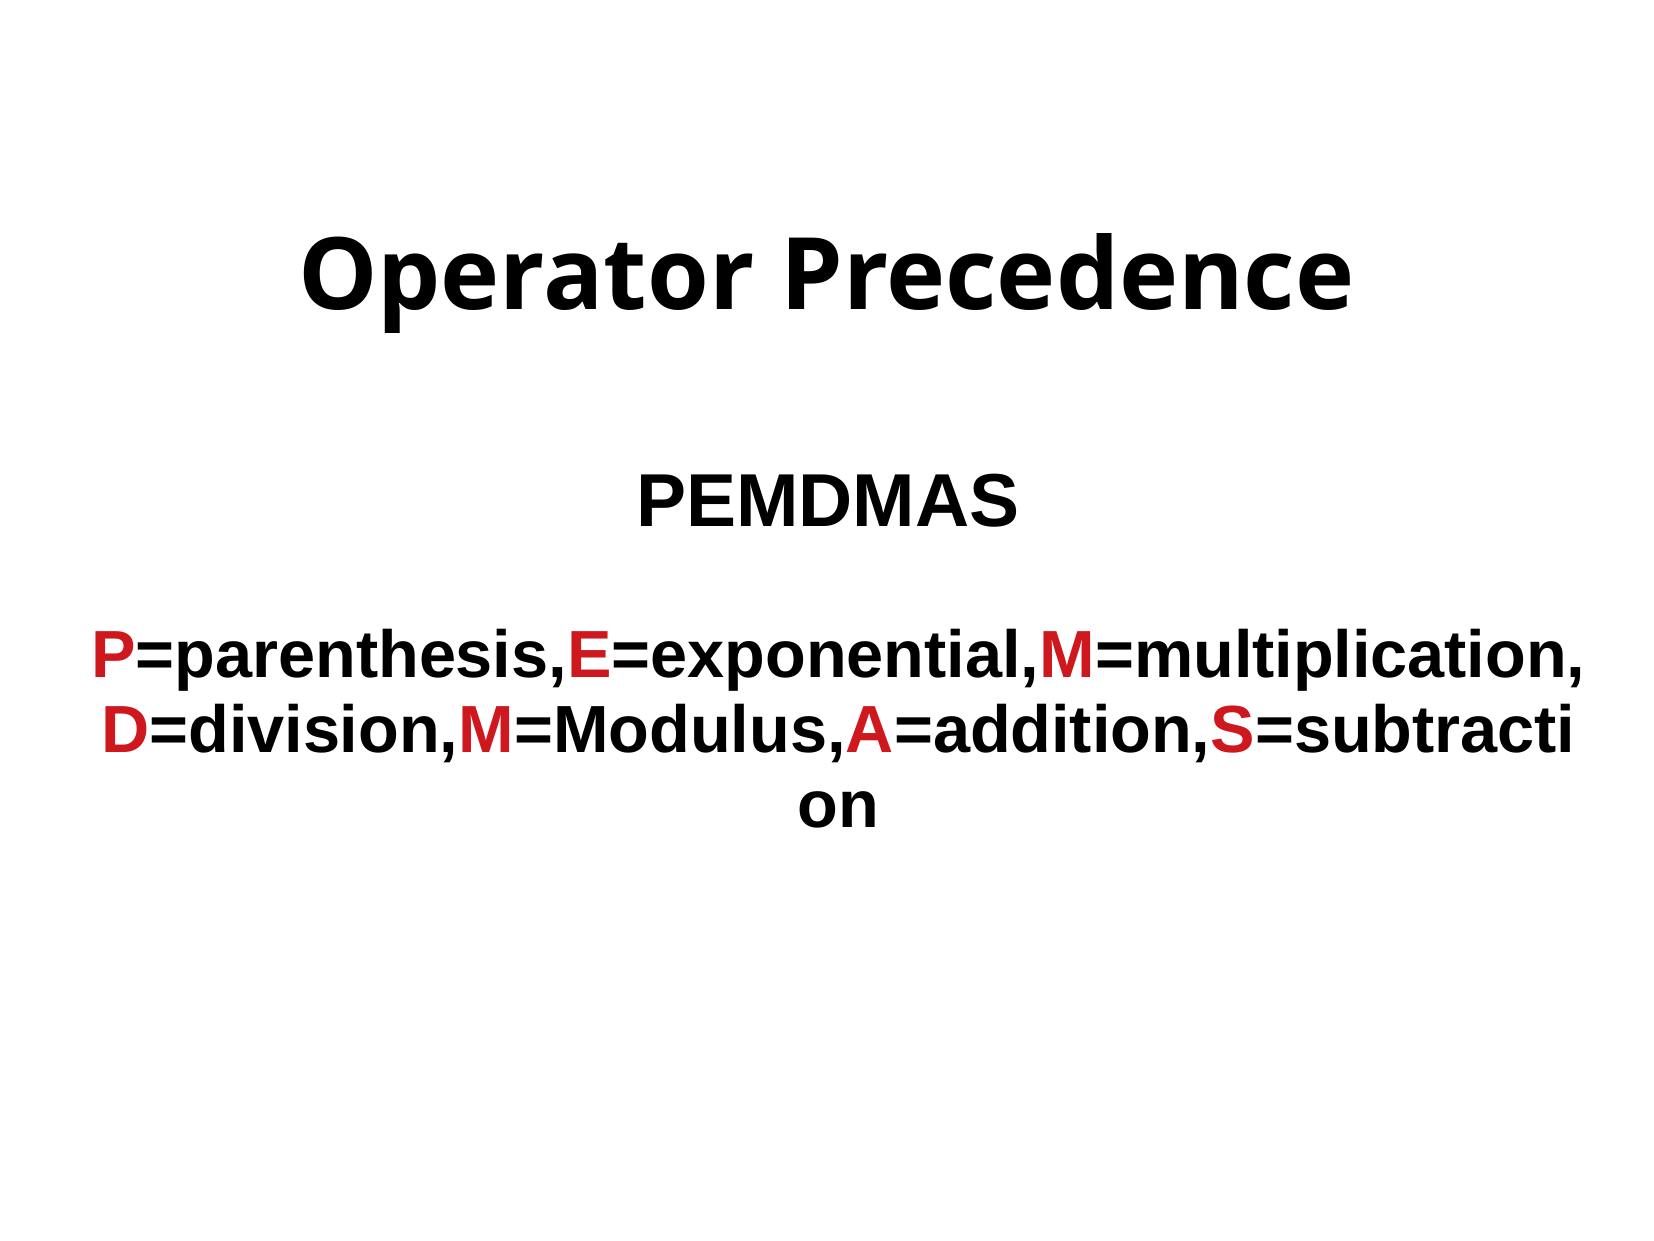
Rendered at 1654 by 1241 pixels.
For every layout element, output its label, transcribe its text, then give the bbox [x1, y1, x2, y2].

title Operator Precedence [82, 167, 1571, 290]
subtitle PEMDMAS P=parenthesis,E=exponential,M=multiplication,D=division,M=Modulus,A=addition,S=subtraction [82, 290, 1595, 1010]
